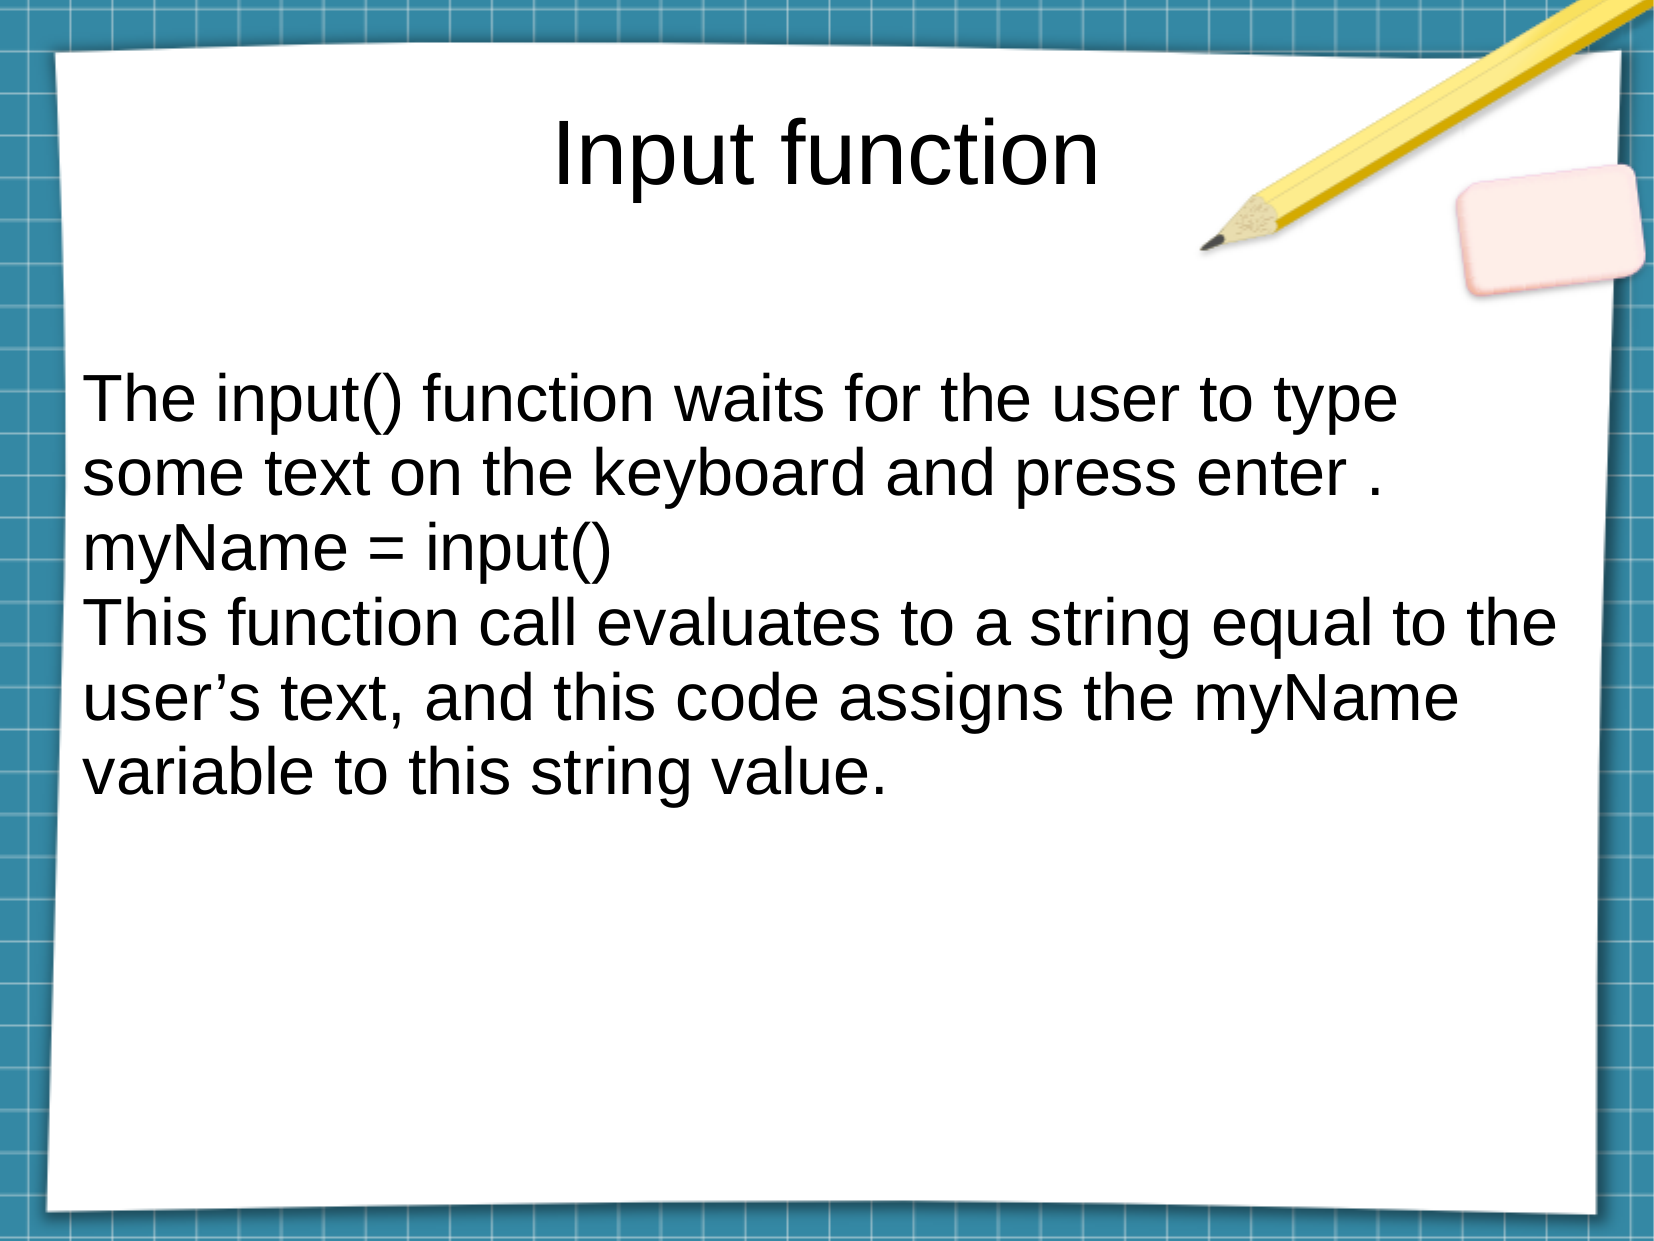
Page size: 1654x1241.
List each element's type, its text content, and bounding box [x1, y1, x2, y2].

picture [0, 0, 1654, 1241]
title Input function [82, 49, 1571, 257]
subtitle The input() function waits for the user to type some text on the keyboard and press enter . myName = input() This function call evaluates to a string equal to the user’s text, and this code assigns the myName variable to this string value. [82, 290, 1571, 1010]
